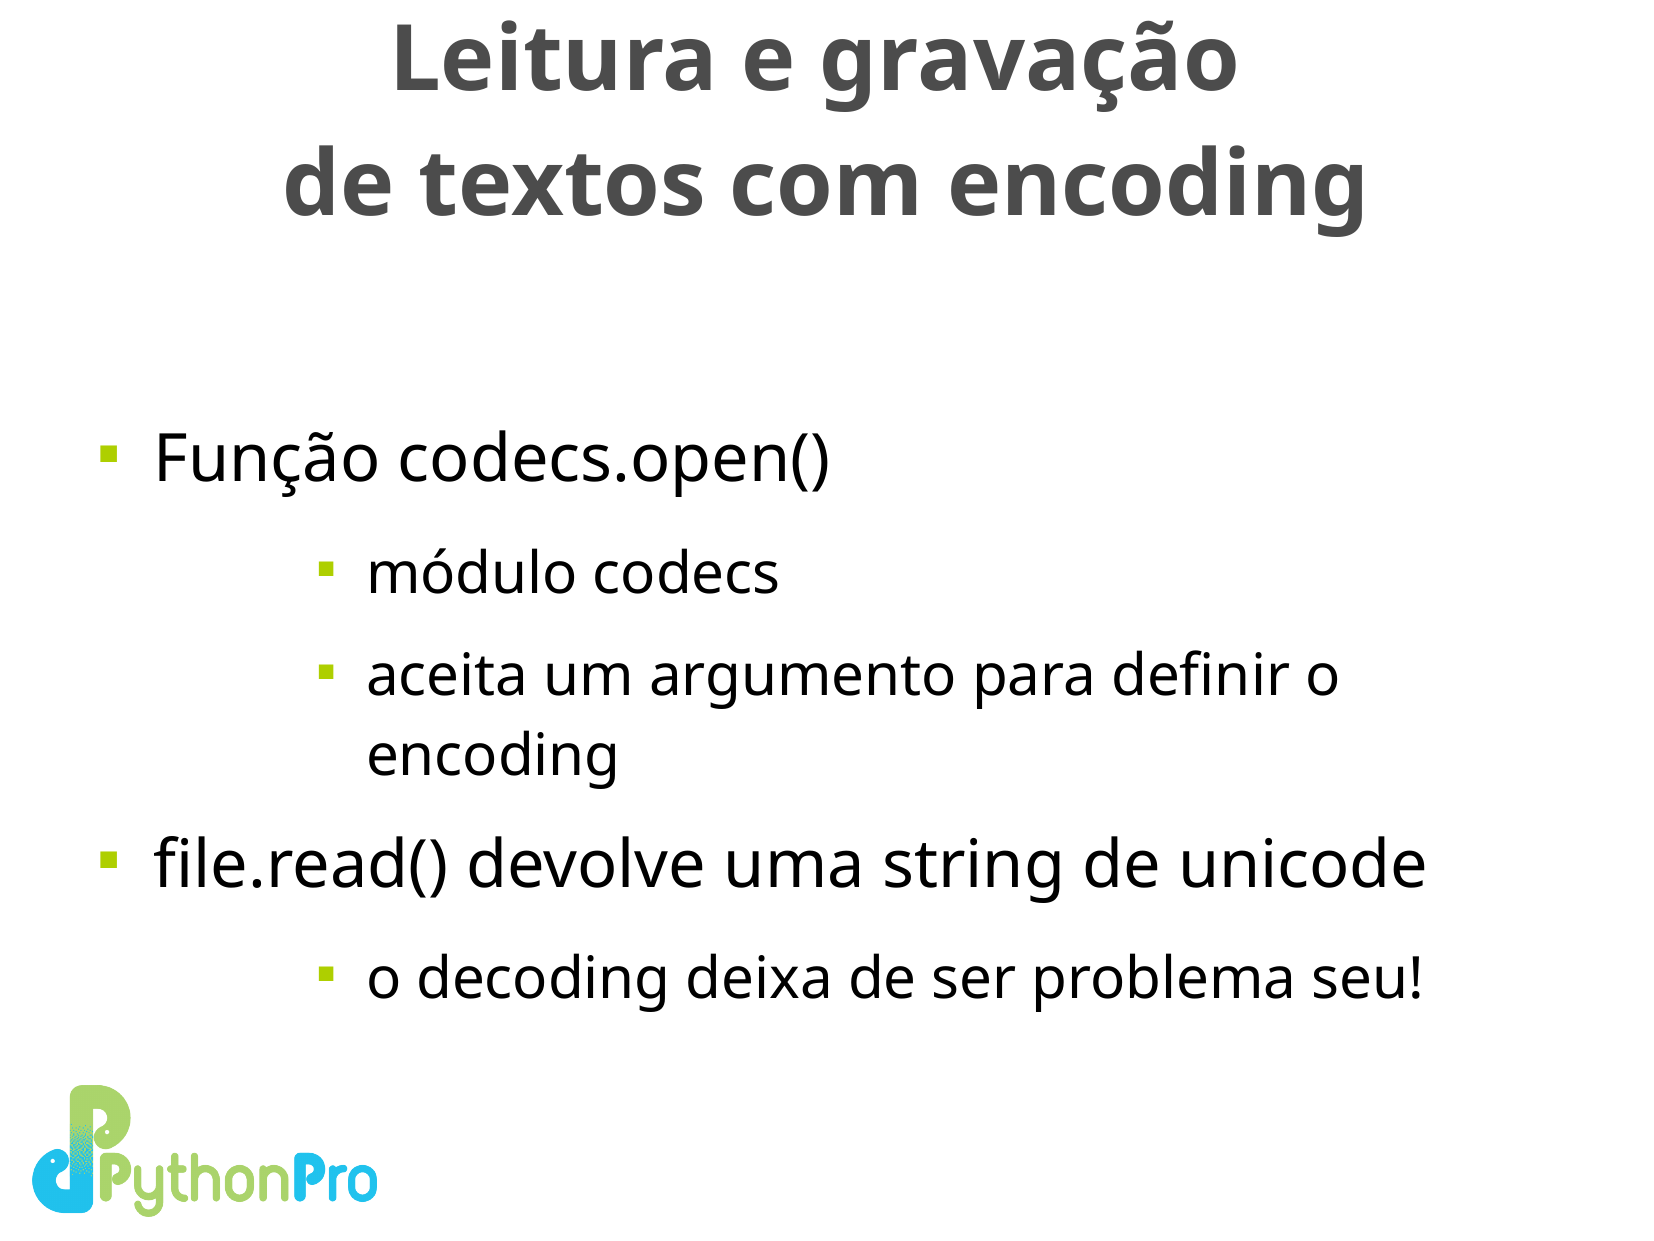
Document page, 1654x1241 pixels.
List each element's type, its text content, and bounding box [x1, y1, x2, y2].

list Função codecs.open() módulo codecs aceita um argumento para definir o encoding file.read() devolve uma string de unicode o decoding deixa de ser problema seu! [82, 290, 1571, 1109]
title Leitura e gravação de textos com encoding [82, 13, 1571, 222]
picture [32, 1085, 377, 1217]
